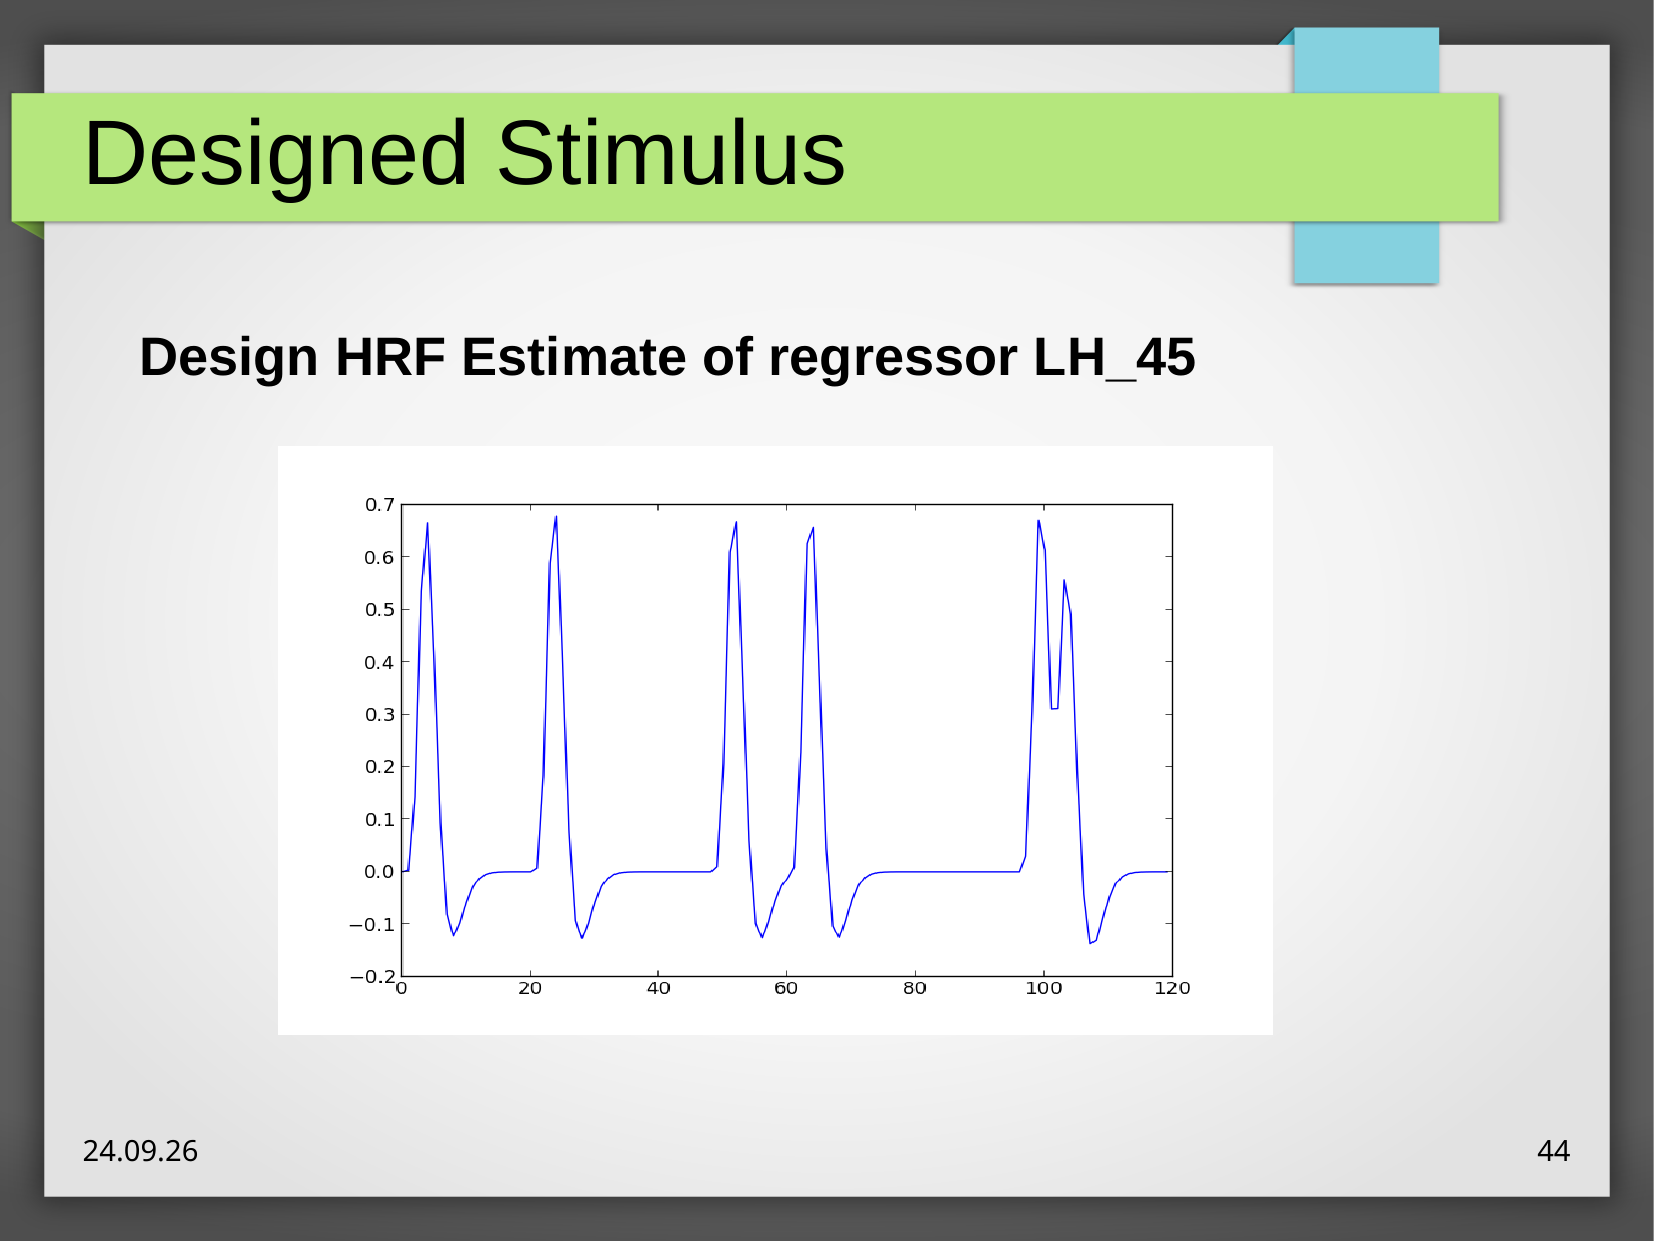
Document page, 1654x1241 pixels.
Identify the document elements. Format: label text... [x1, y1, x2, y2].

title Designed Stimulus [82, 49, 1571, 257]
text_box Design HRF Estimate of regressor LH_45 [105, 300, 1233, 415]
picture [0, 0, 1654, 1241]
